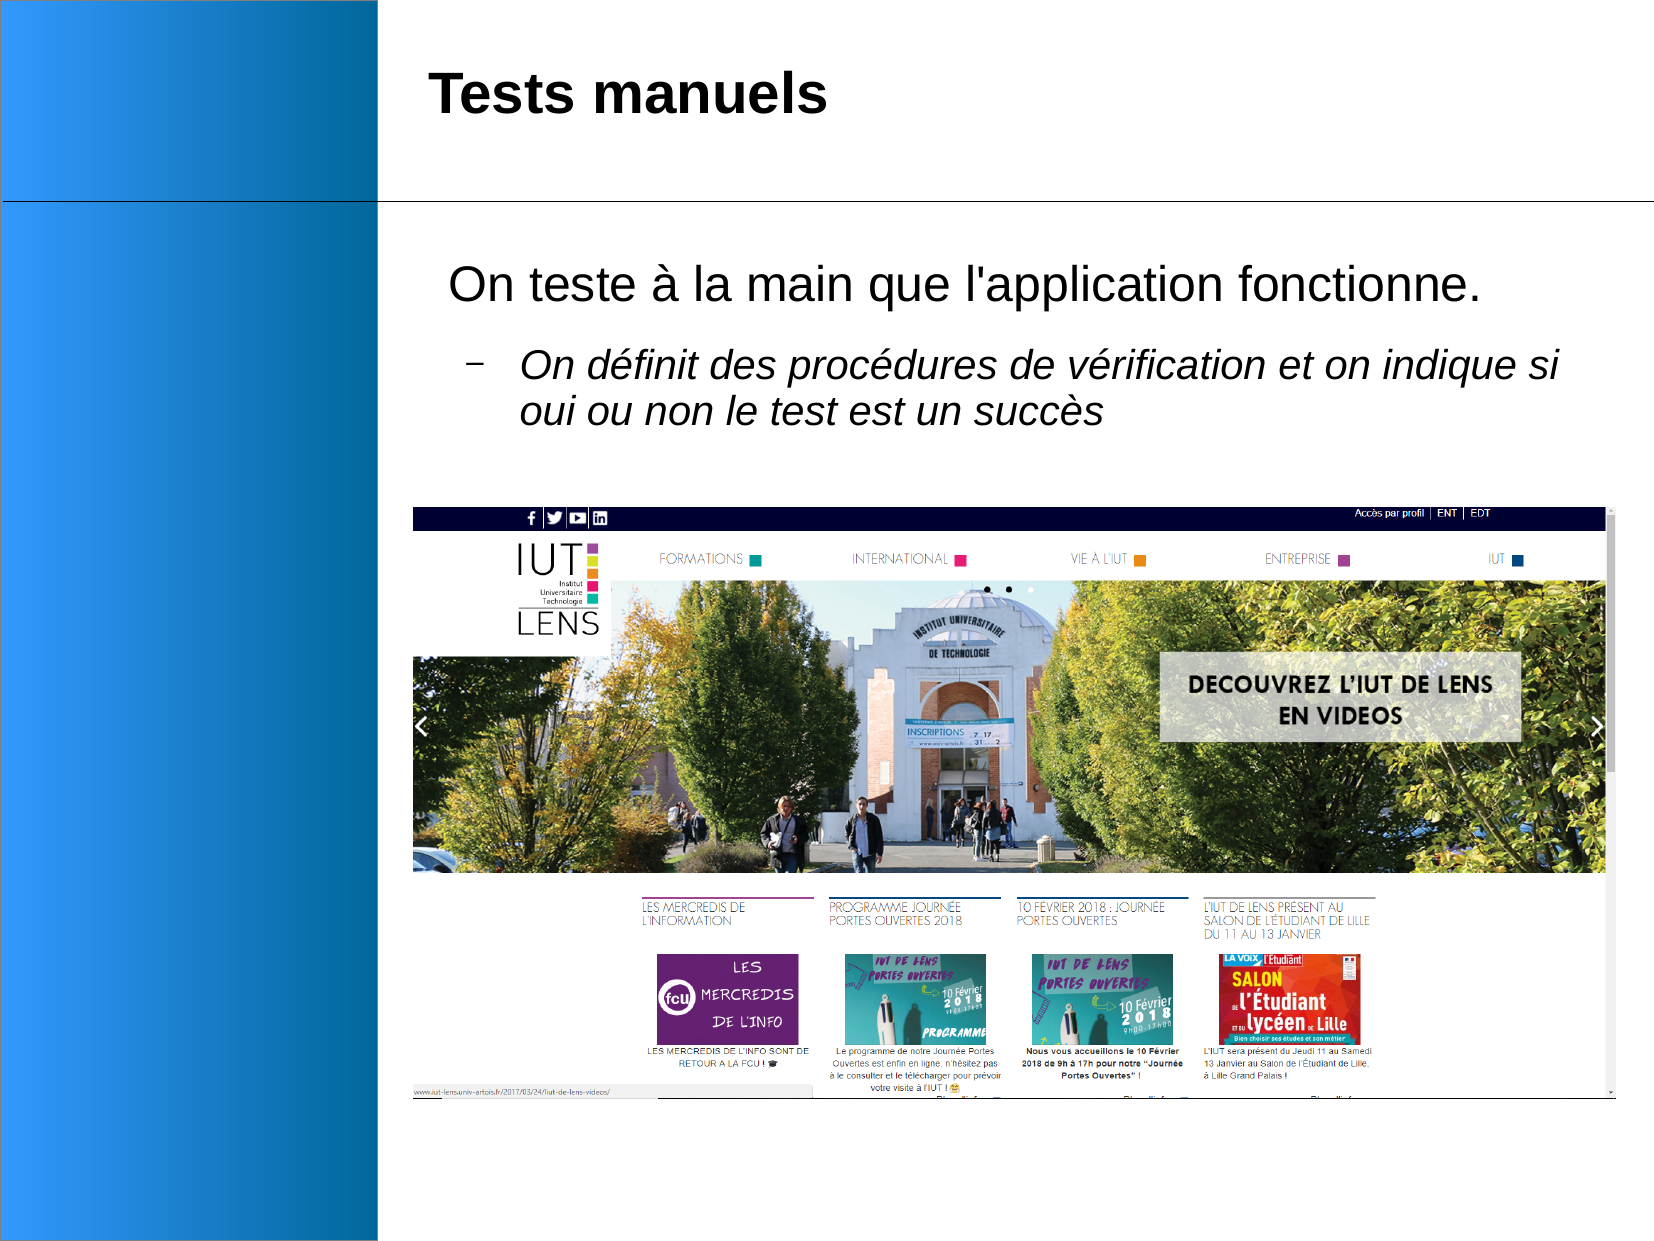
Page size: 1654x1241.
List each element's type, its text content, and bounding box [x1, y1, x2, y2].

picture [413, 507, 1616, 1099]
text_box [0, 0, 378, 1241]
text_box Tests manuels [413, 52, 1371, 201]
list On teste à la main que l'application fonctionne. On définit des procédures de vérification et on indique si oui ou non le test est un succès [378, 256, 1571, 1075]
